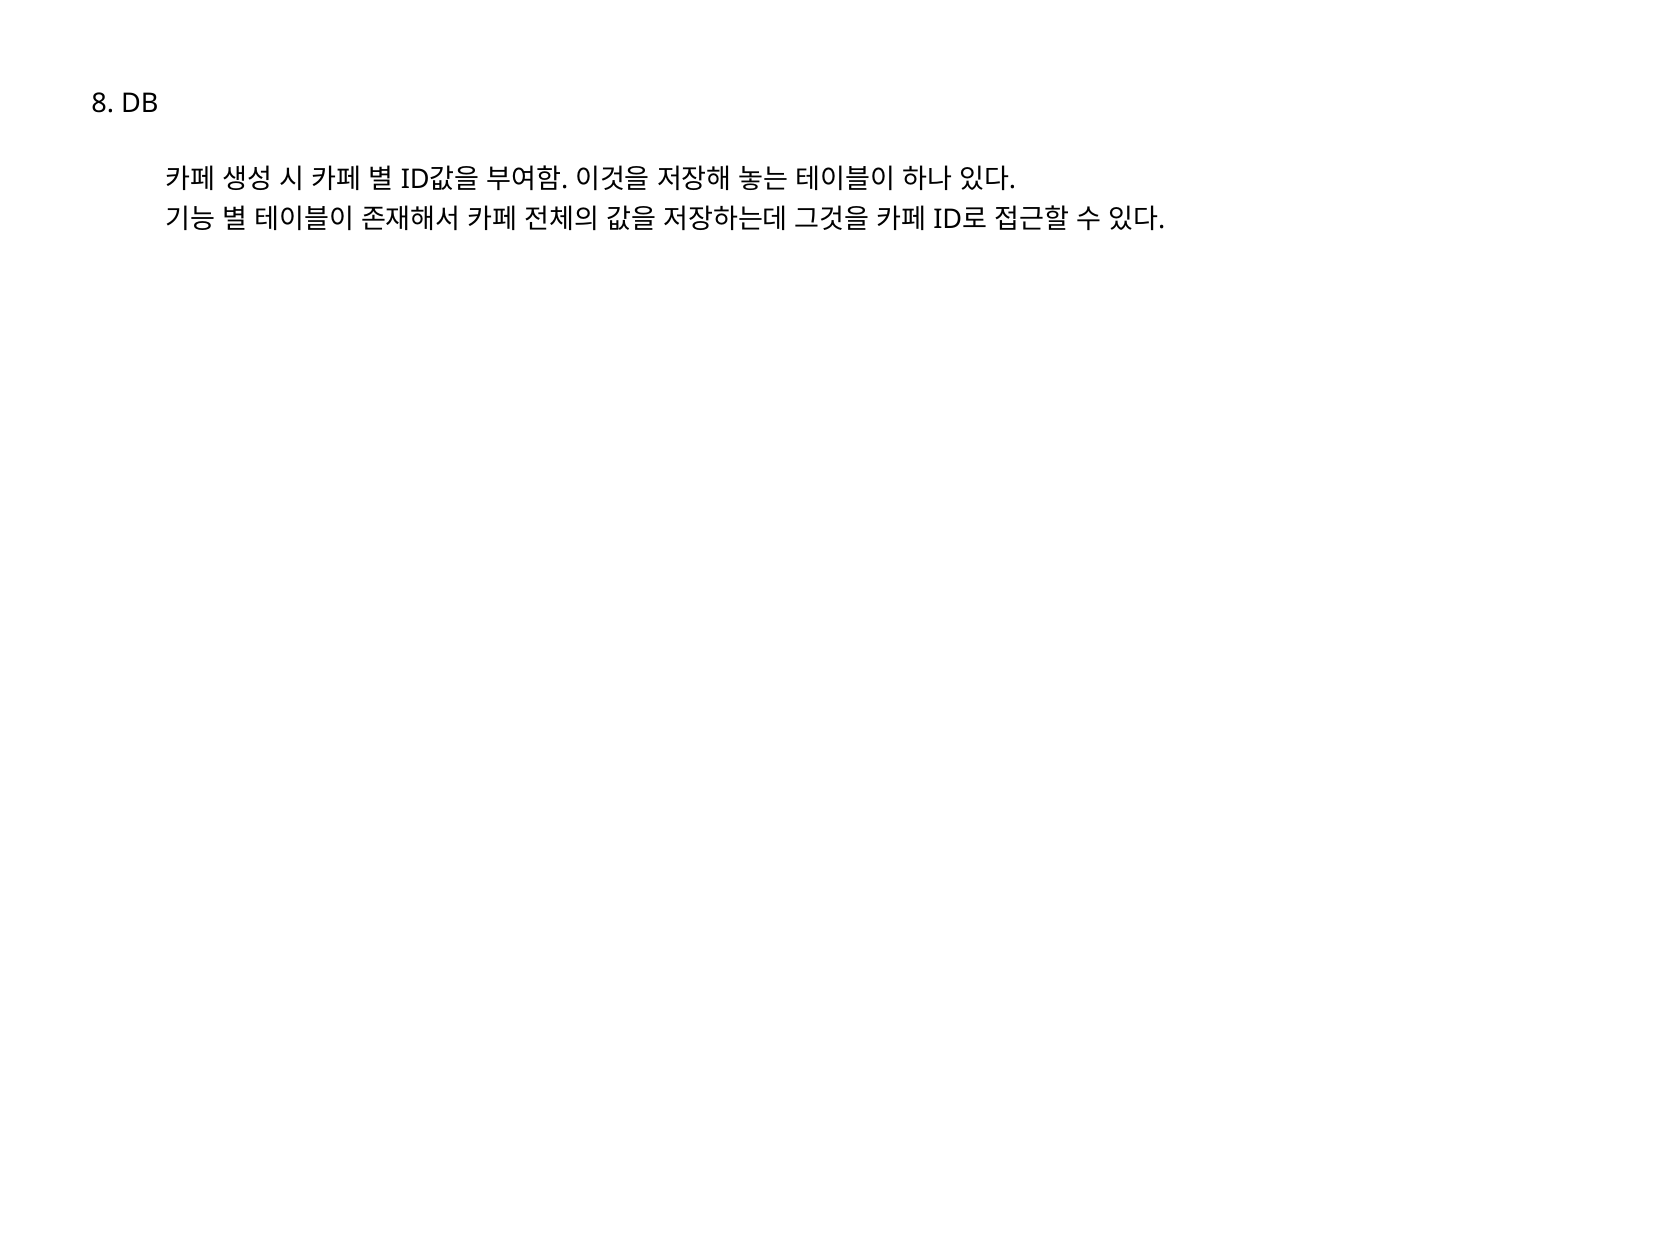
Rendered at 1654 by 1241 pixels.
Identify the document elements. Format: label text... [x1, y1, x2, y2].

text_box 8. DB 카페 생성 시 카페 별 ID값을 부여함. 이것을 저장해 놓는 테이블이 하나 있다. 기능 별 테이블이 존재해서 카페 전체의 값을 저장하는데 그것을 카페 ID로 접근할 수 있다. [76, 76, 1279, 216]
